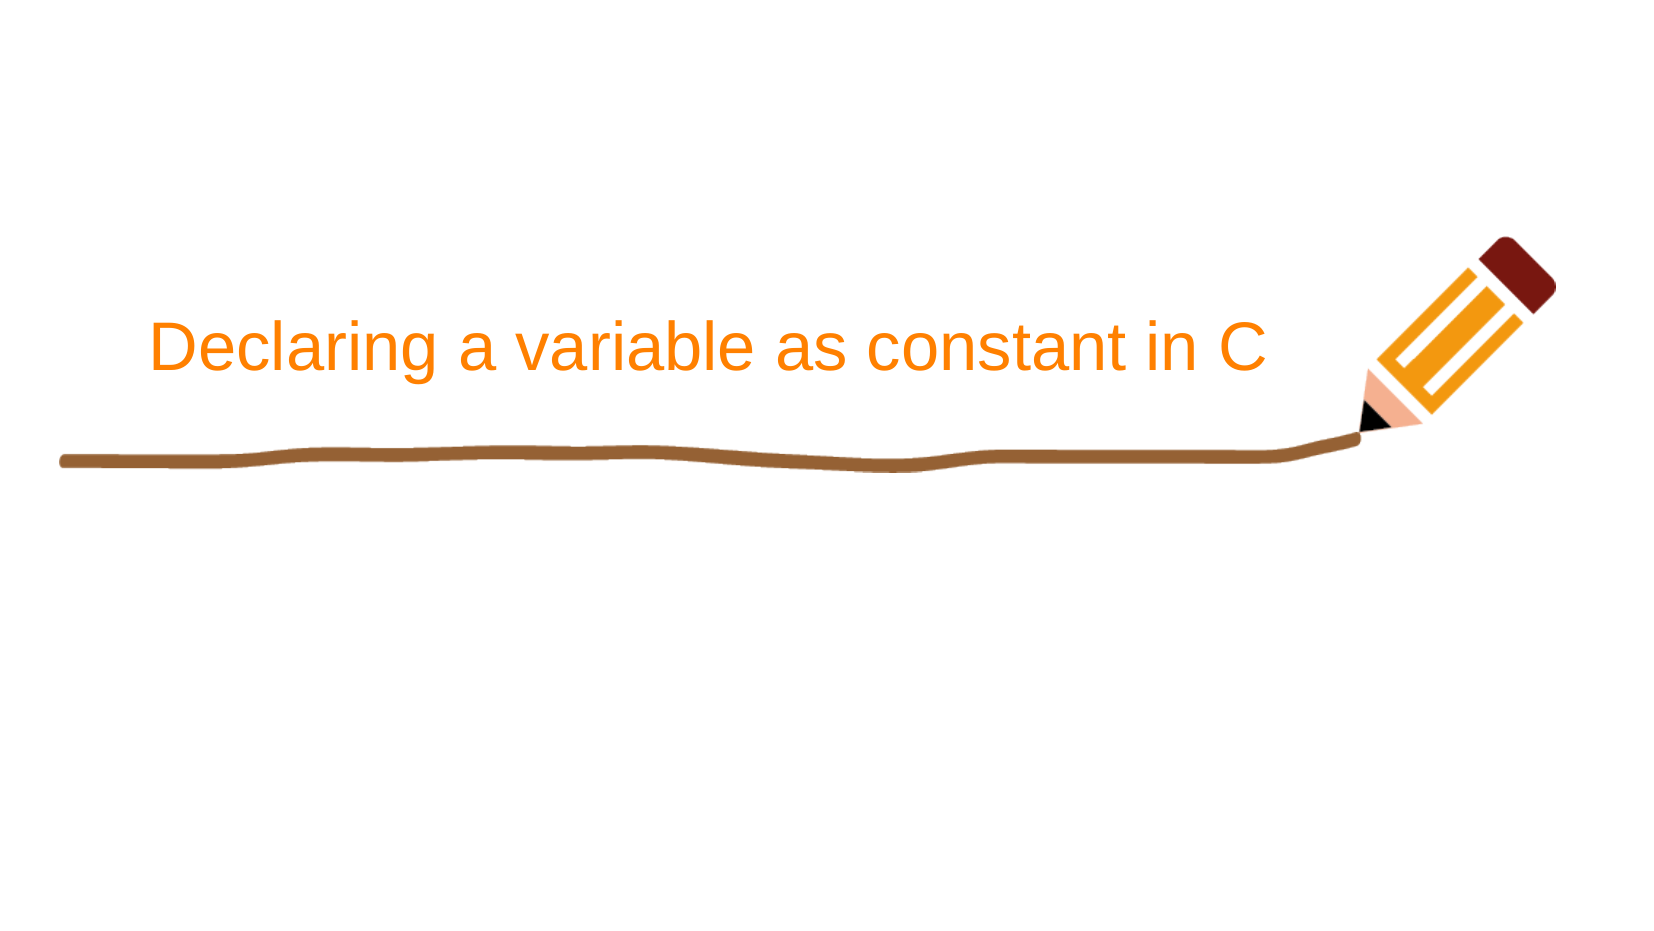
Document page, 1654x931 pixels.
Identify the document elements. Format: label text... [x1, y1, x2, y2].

title Declaring a variable as constant in C [88, 265, 1329, 429]
picture [59, 236, 1556, 473]
